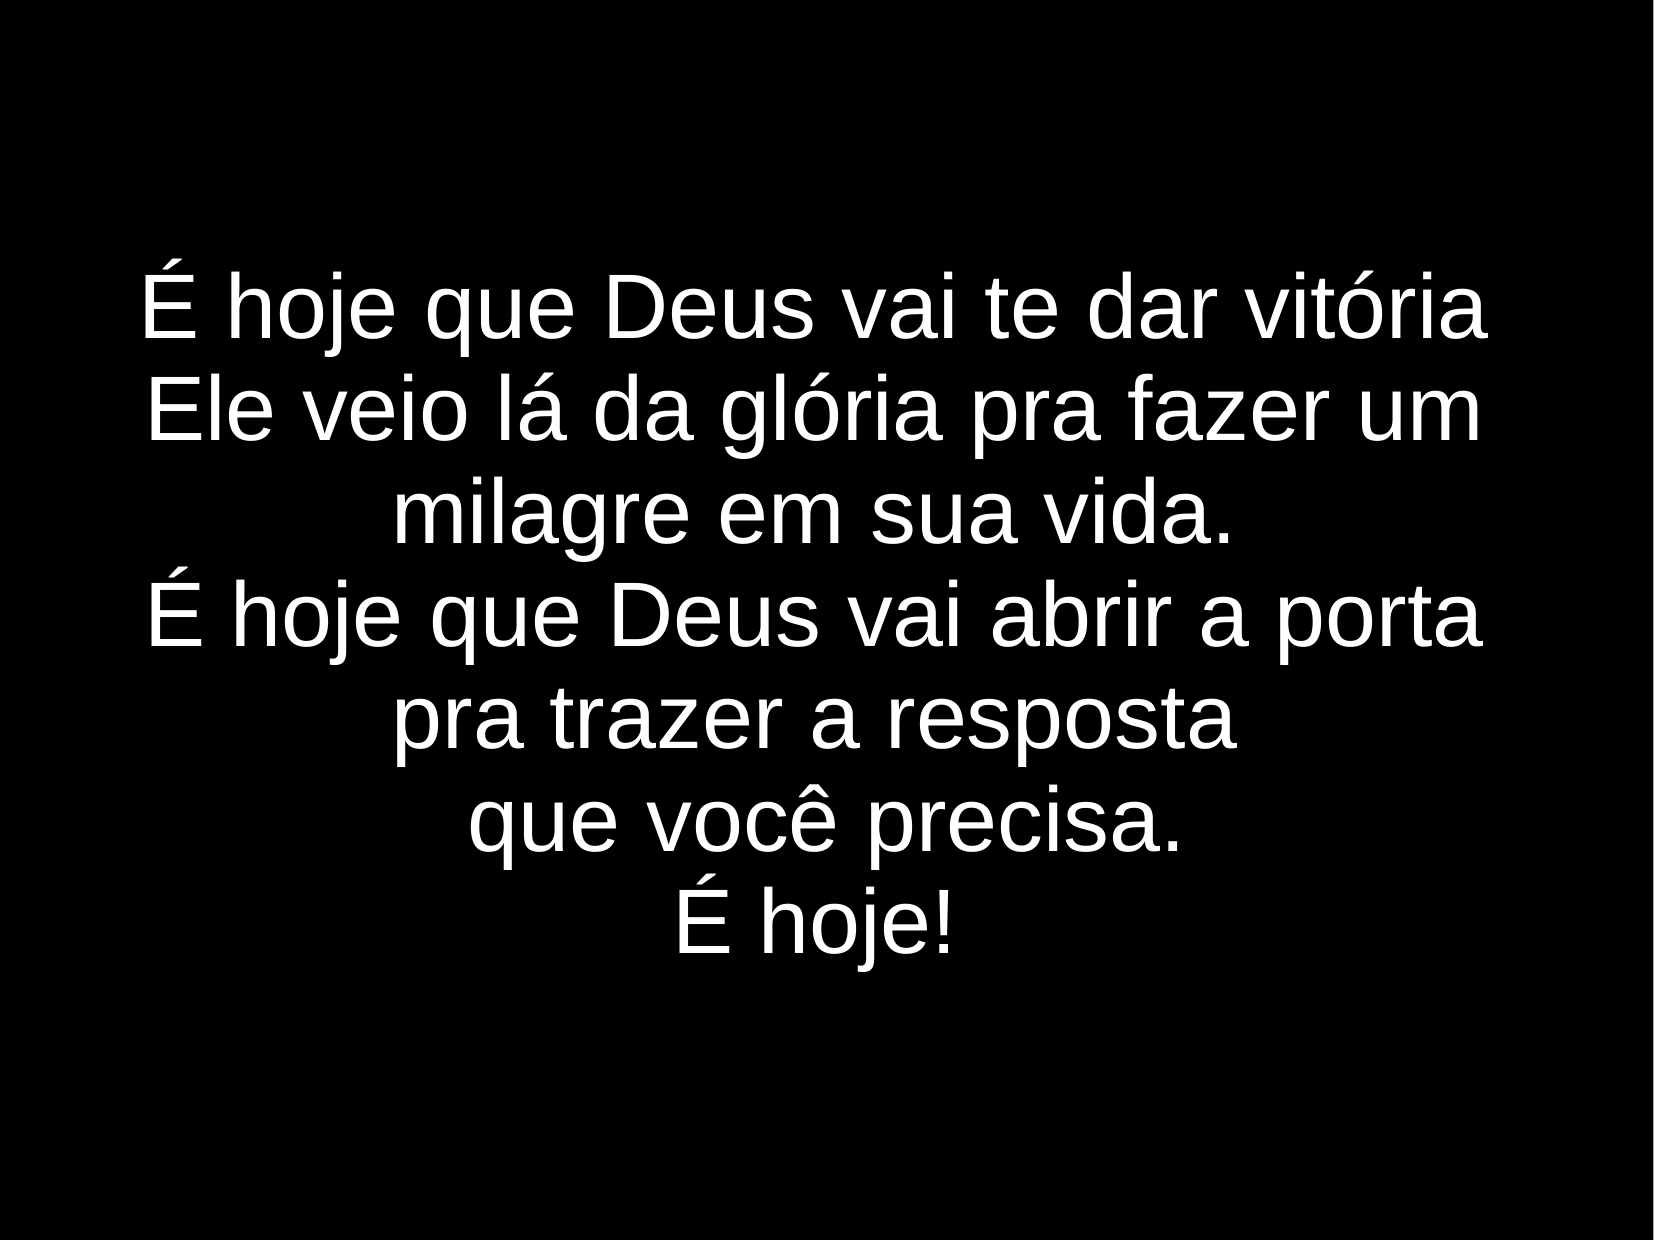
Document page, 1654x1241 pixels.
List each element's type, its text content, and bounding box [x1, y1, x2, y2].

text_box É hoje que Deus vai te dar vitória Ele veio lá da glória pra fazer um milagre em sua vida. É hoje que Deus vai abrir a porta pra trazer a resposta que você precisa. É hoje! [11, 248, 1619, 983]
